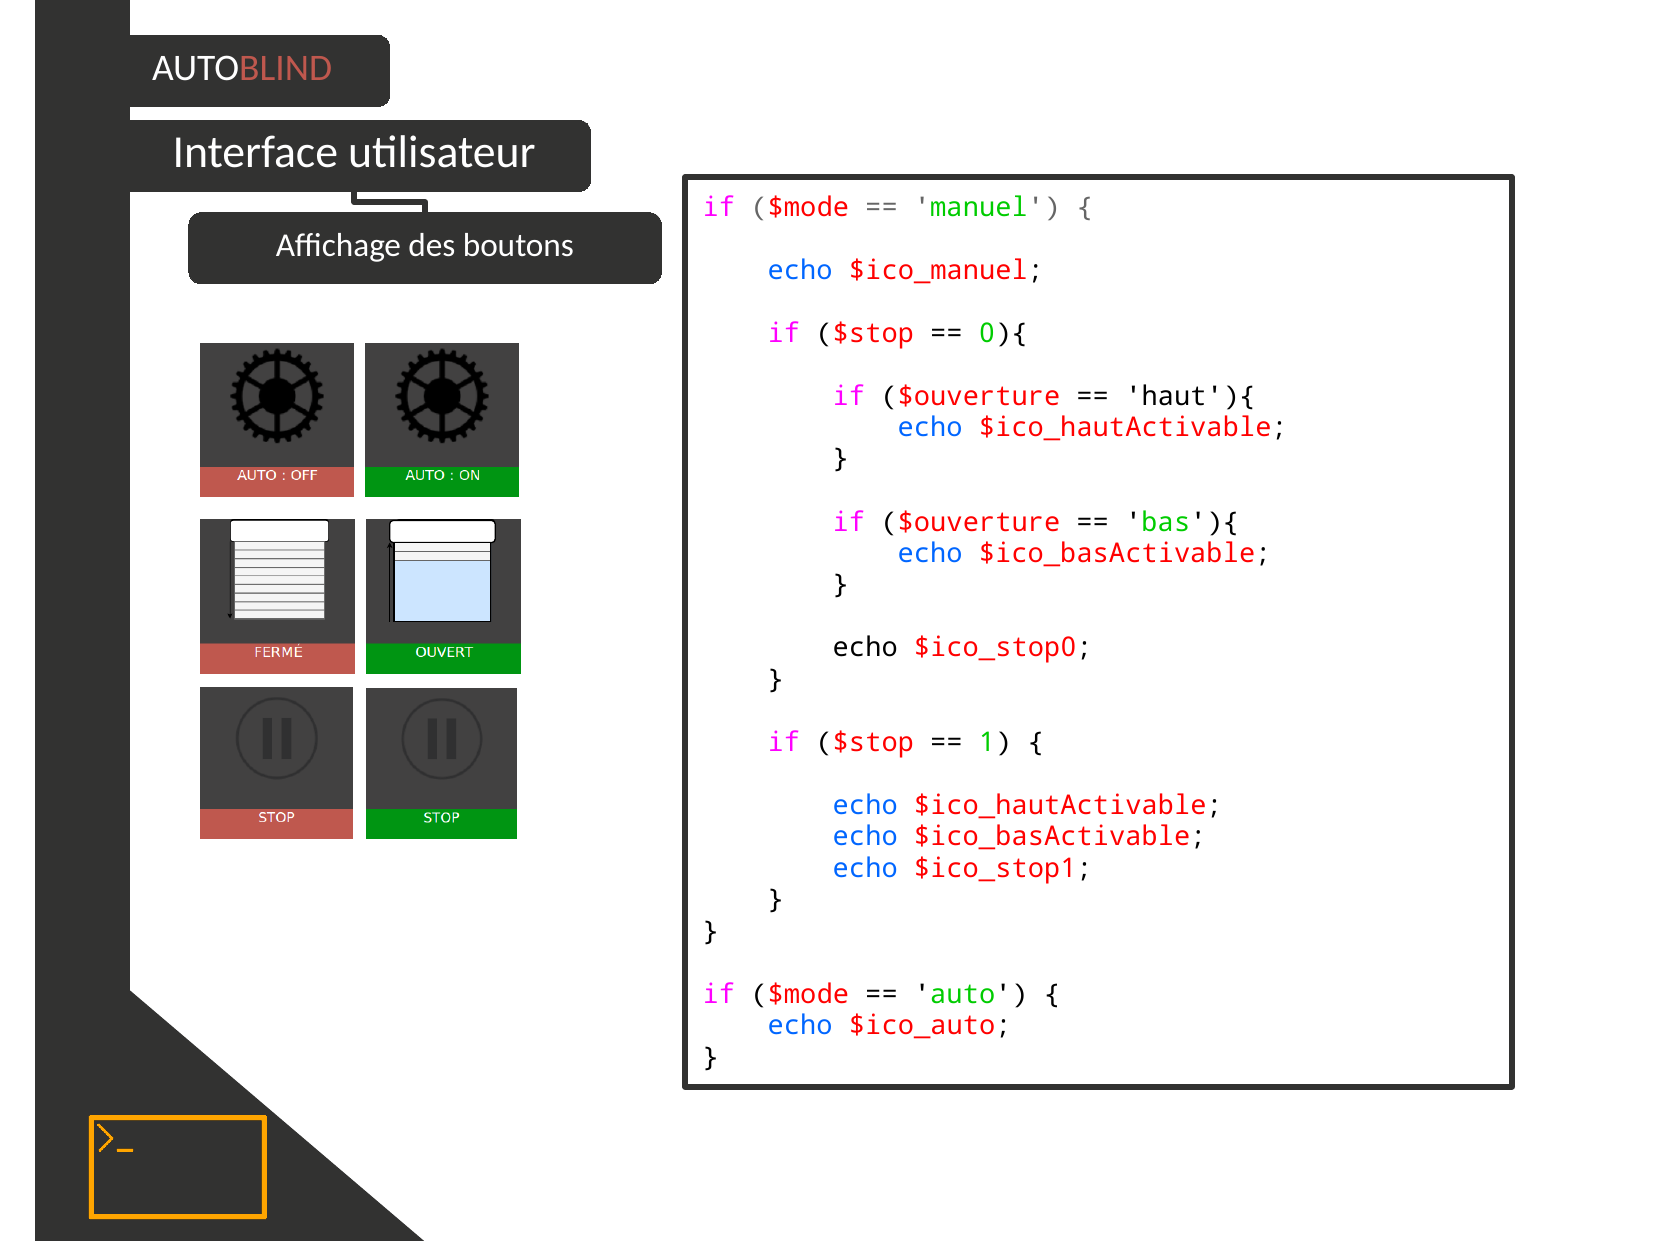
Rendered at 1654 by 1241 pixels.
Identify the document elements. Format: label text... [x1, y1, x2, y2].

picture [200, 343, 354, 497]
text_box Interface utilisateur [118, 120, 591, 192]
text_box Affichage des boutons [188, 212, 662, 284]
text_box [35, 0, 425, 1241]
picture [200, 519, 355, 674]
picture [200, 687, 353, 839]
picture [366, 519, 521, 674]
text_box if ($mode == 'manuel') { echo $ico_manuel; if ($stop == 0){ if ($ouverture == 'haut'){ echo $ico_hautActivable; } if ($ouverture == 'bas'){ echo $ico_basActivable; } echo $ico_stop0; } if ($stop == 1) { echo $ico_hautActivable; echo $ico_basActivable; echo $ico_stop1; } } if ($mode == 'auto') { echo $ico_auto; } [685, 177, 1512, 1087]
picture [82, 1110, 272, 1223]
text_box AUTOBLIND [130, 35, 390, 107]
picture [365, 343, 519, 497]
picture [366, 688, 517, 839]
